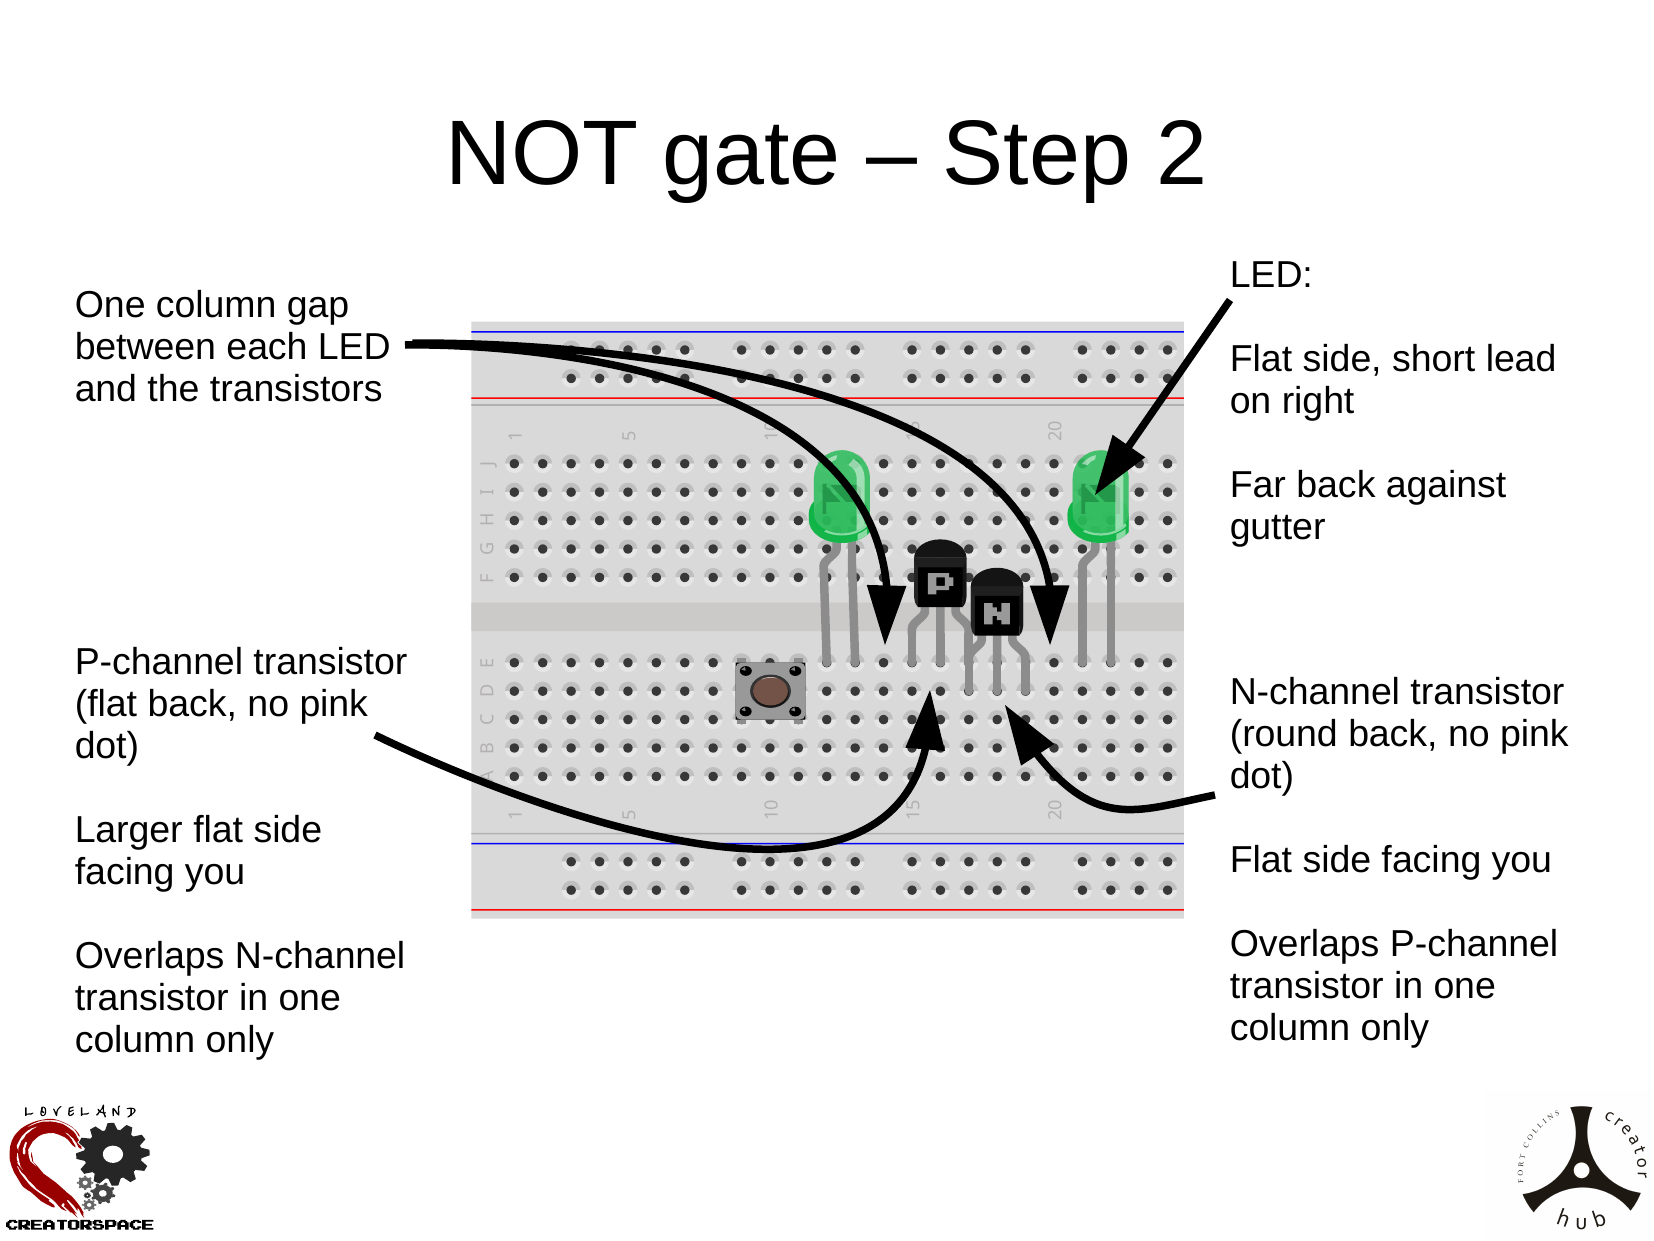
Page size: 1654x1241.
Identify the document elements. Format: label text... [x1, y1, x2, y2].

text_box N-channel transistor (round back, no pink dot) Flat side facing you Overlaps P-channel transistor in one column only [1215, 662, 1592, 1056]
text_box P-channel transistor (flat back, no pink dot) Larger flat side facing you Overlaps N-channel transistor in one column only [60, 633, 437, 1069]
title NOT gate – Step 2 [82, 49, 1571, 257]
text_box LED: Flat side, short lead on right Far back against gutter [1215, 246, 1592, 556]
text_box One column gap between each LED and the transistors [60, 276, 437, 532]
picture [469, 320, 1184, 921]
picture [1485, 1090, 1654, 1241]
